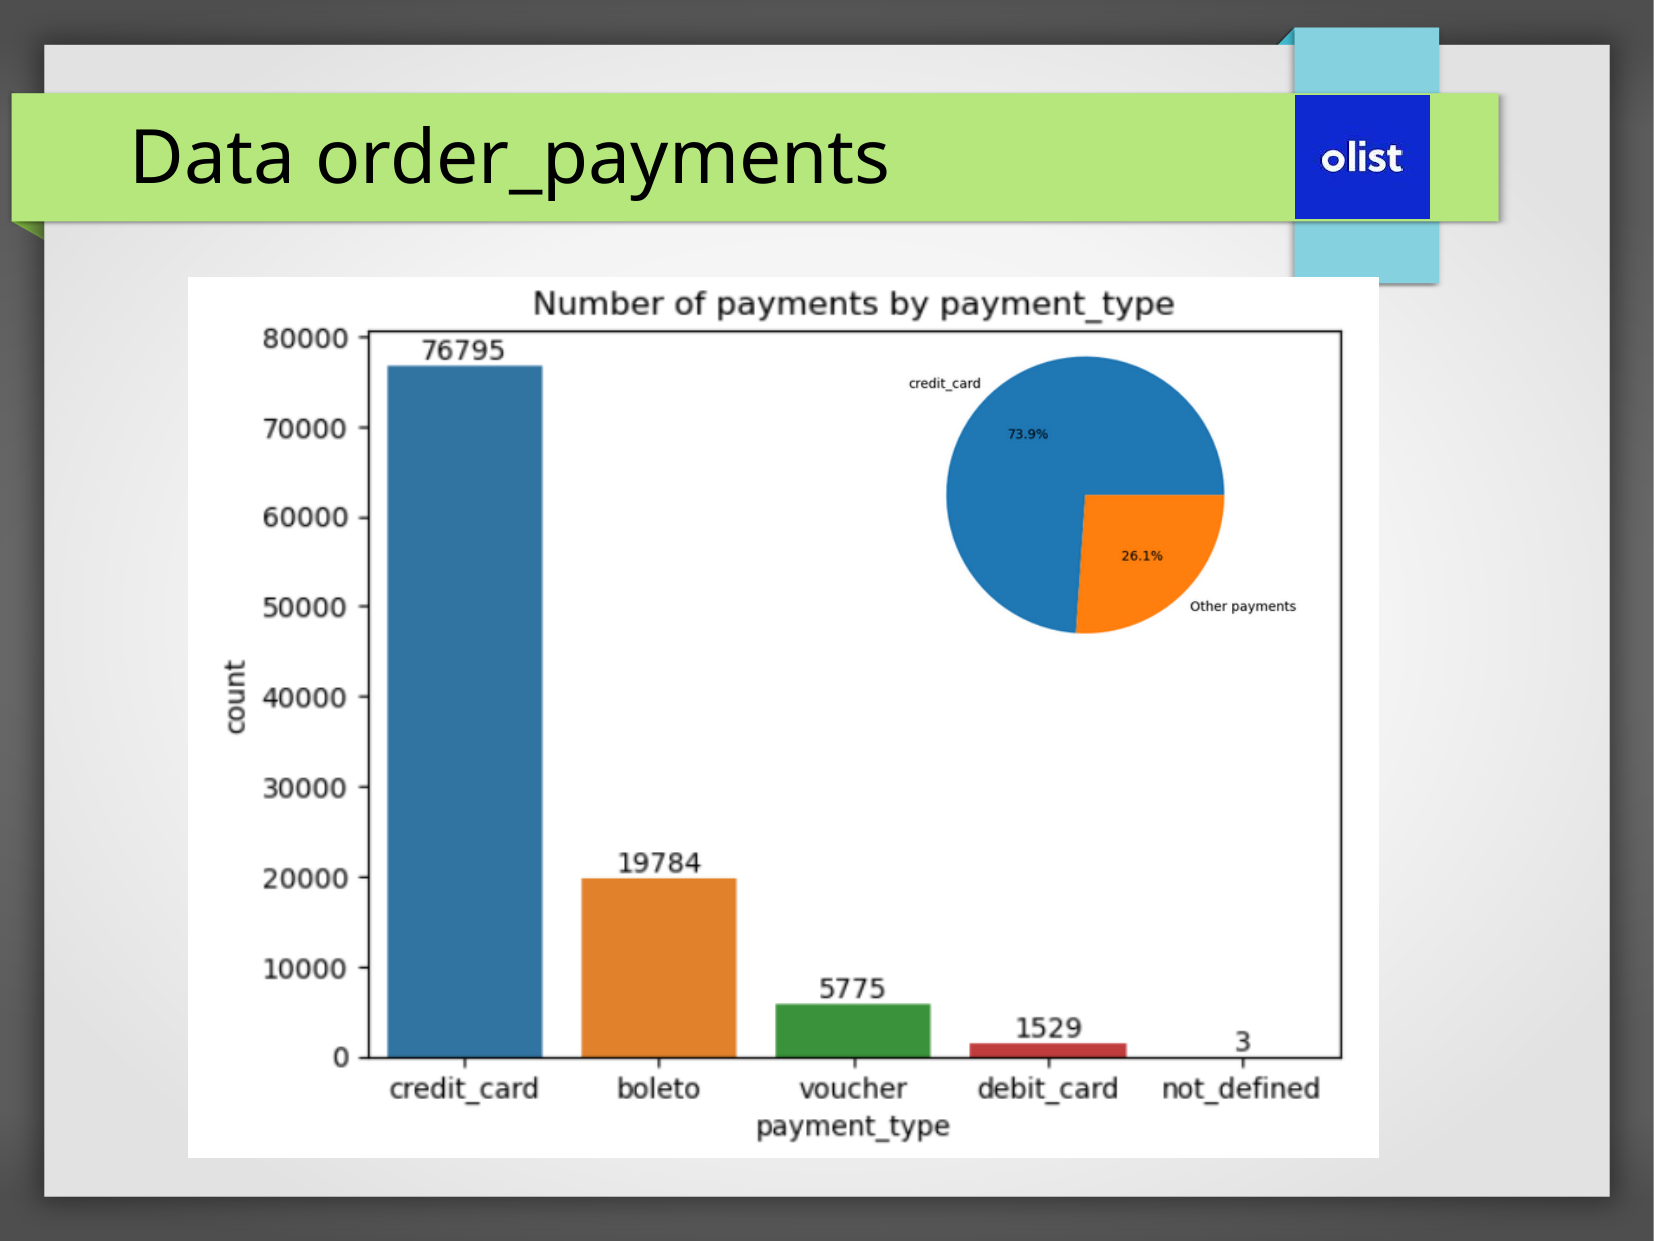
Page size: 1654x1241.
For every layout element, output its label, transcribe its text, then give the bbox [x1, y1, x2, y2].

picture [0, 0, 1654, 1241]
title Data order_payments [129, 95, 1295, 214]
